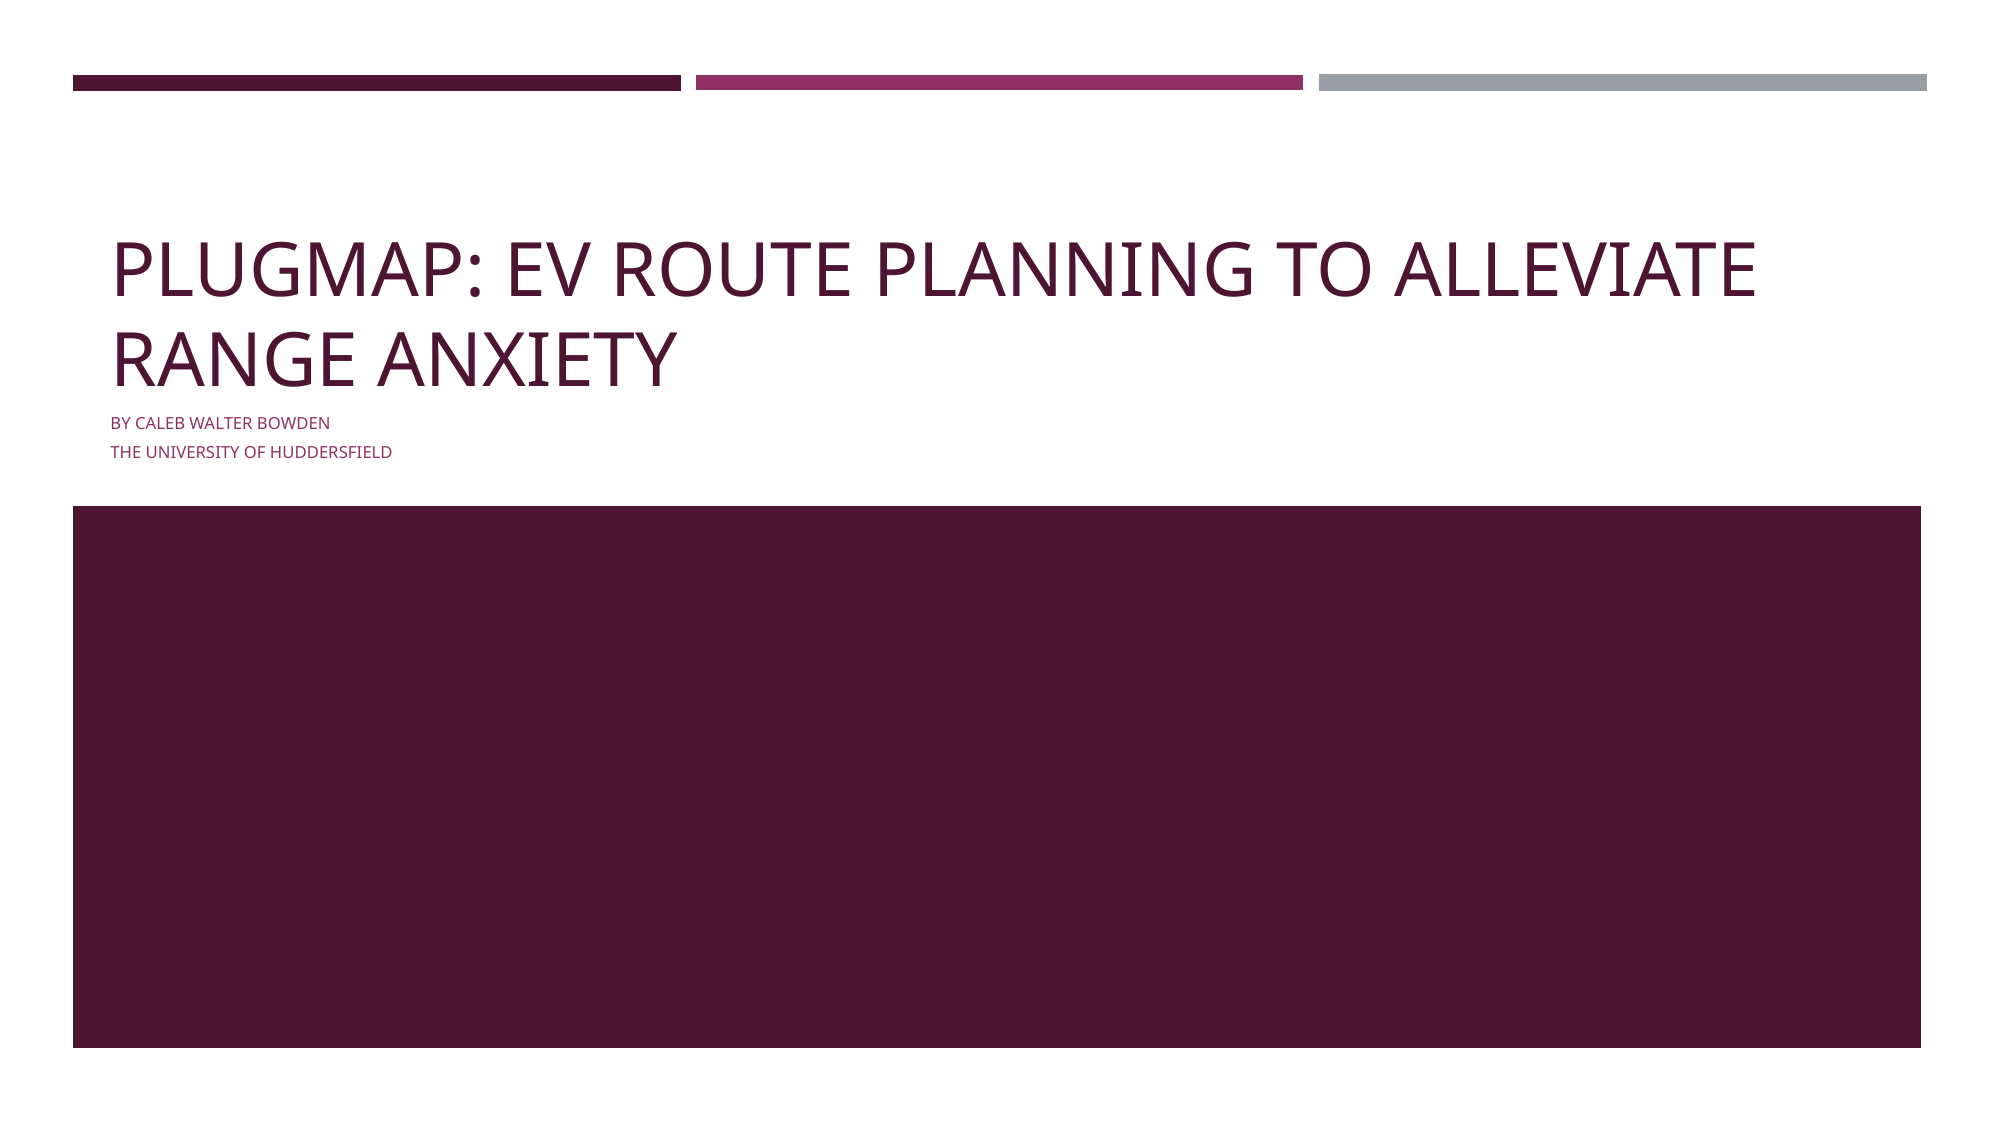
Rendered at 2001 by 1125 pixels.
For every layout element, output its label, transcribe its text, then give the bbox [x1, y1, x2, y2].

title PlugMap: EV Route Planning To Alleviate Range Anxiety [95, 167, 1899, 409]
subtitle By Caleb Walter Bowden The University Of Huddersfield [95, 409, 1899, 507]
